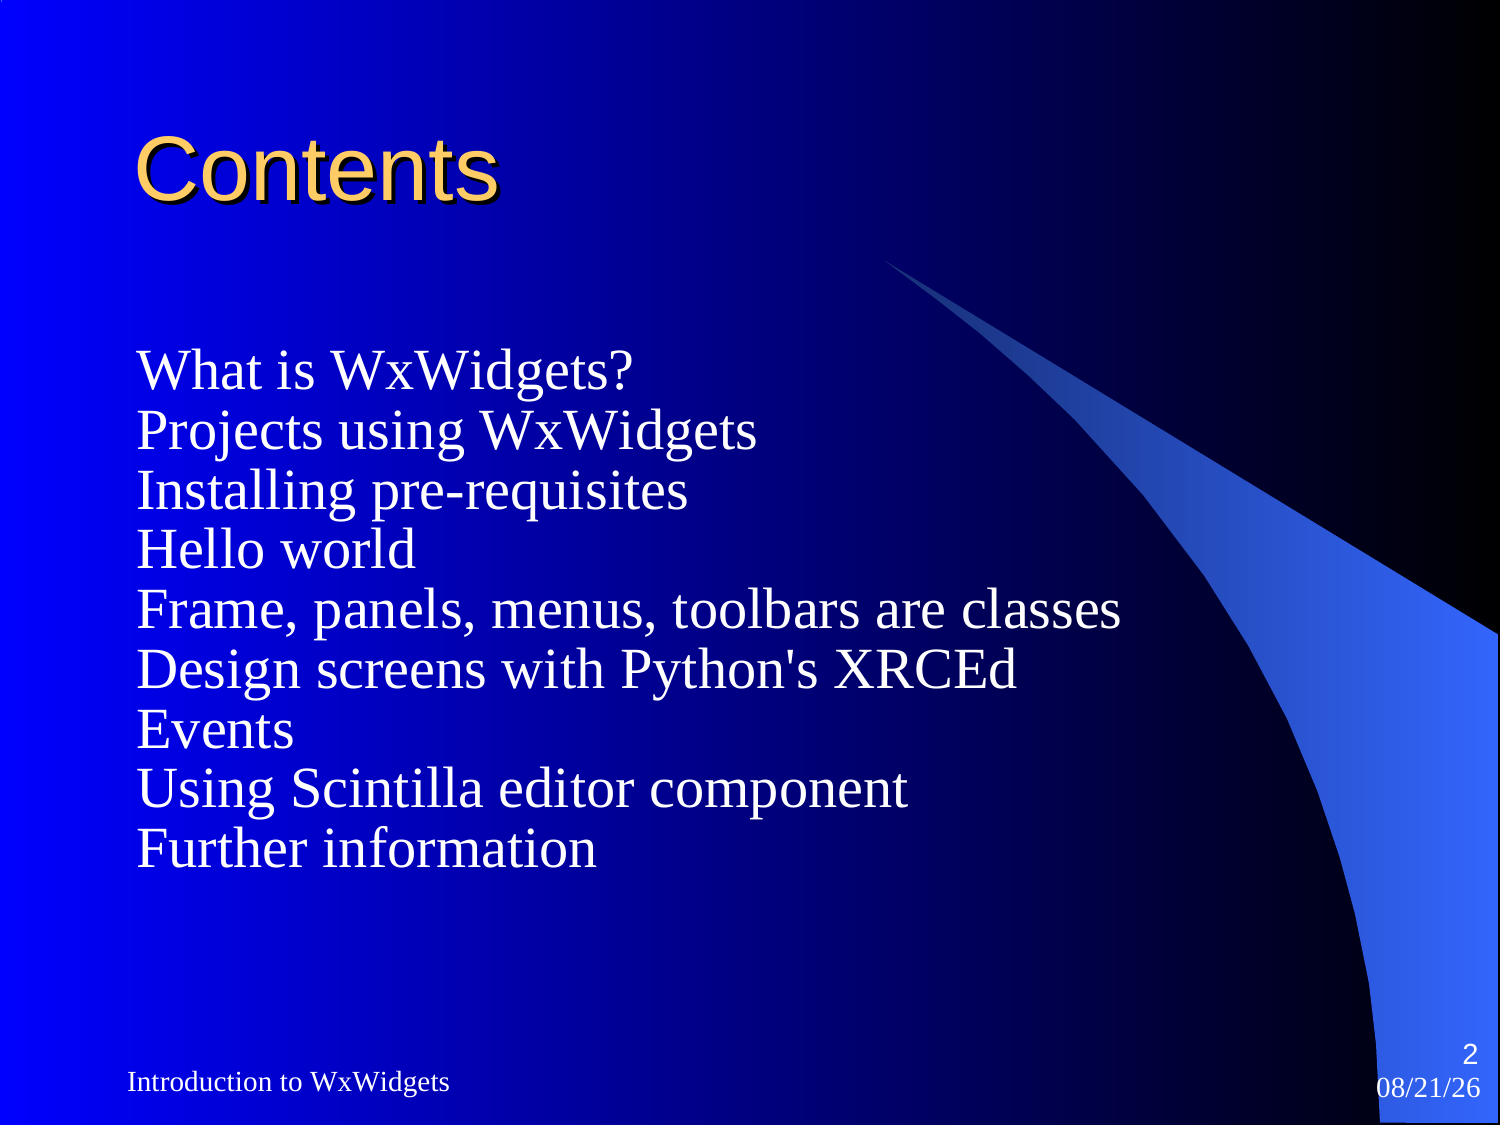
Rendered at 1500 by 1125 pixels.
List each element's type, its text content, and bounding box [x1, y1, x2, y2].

list What is WxWidgets? Projects using WxWidgets Installing pre-requisites Hello world Frame, panels, menus, toolbars are classes Design screens with Python's XRCEd Events Using Scintilla editor component Further information [106, 267, 1382, 943]
title Contents [118, 75, 1444, 263]
